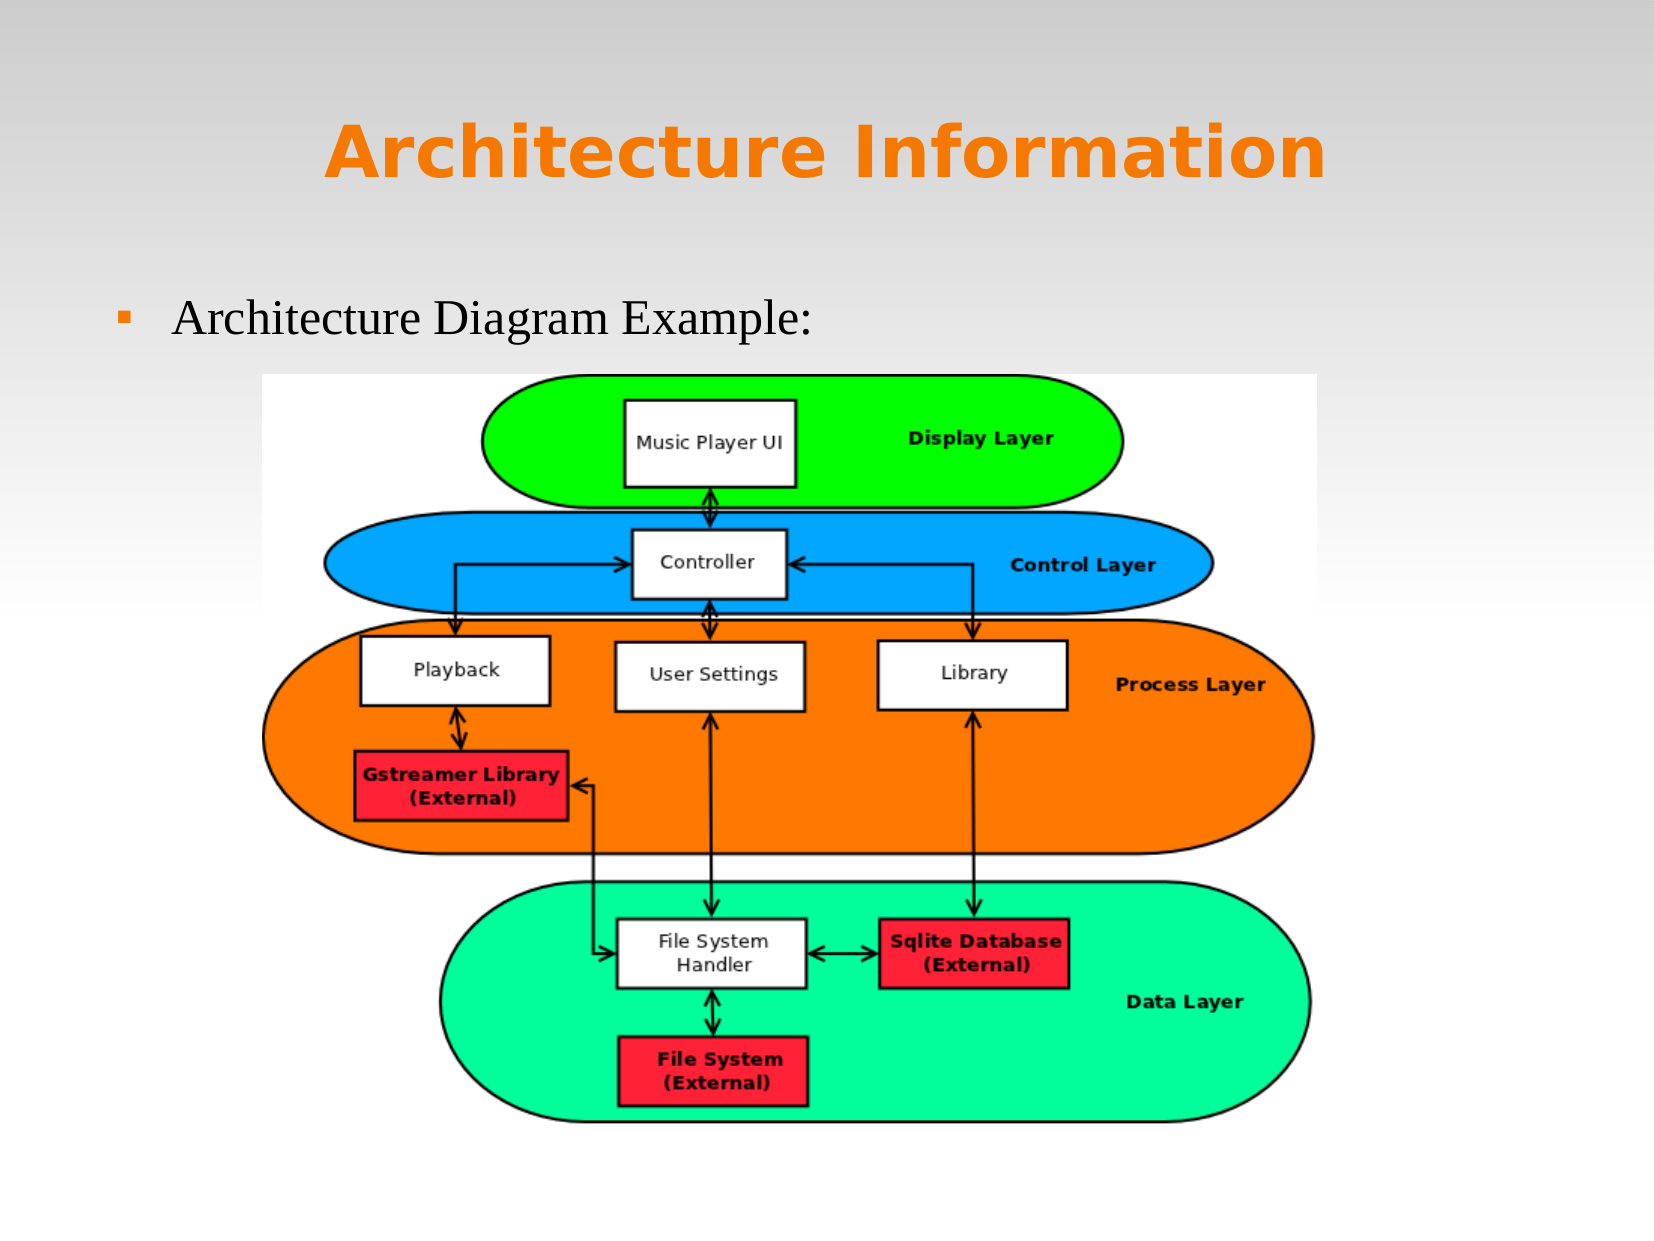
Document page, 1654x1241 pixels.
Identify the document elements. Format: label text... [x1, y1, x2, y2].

picture [262, 374, 1317, 1126]
list Architecture Diagram Example: [82, 290, 1571, 1109]
title Architecture Information [82, 49, 1571, 257]
